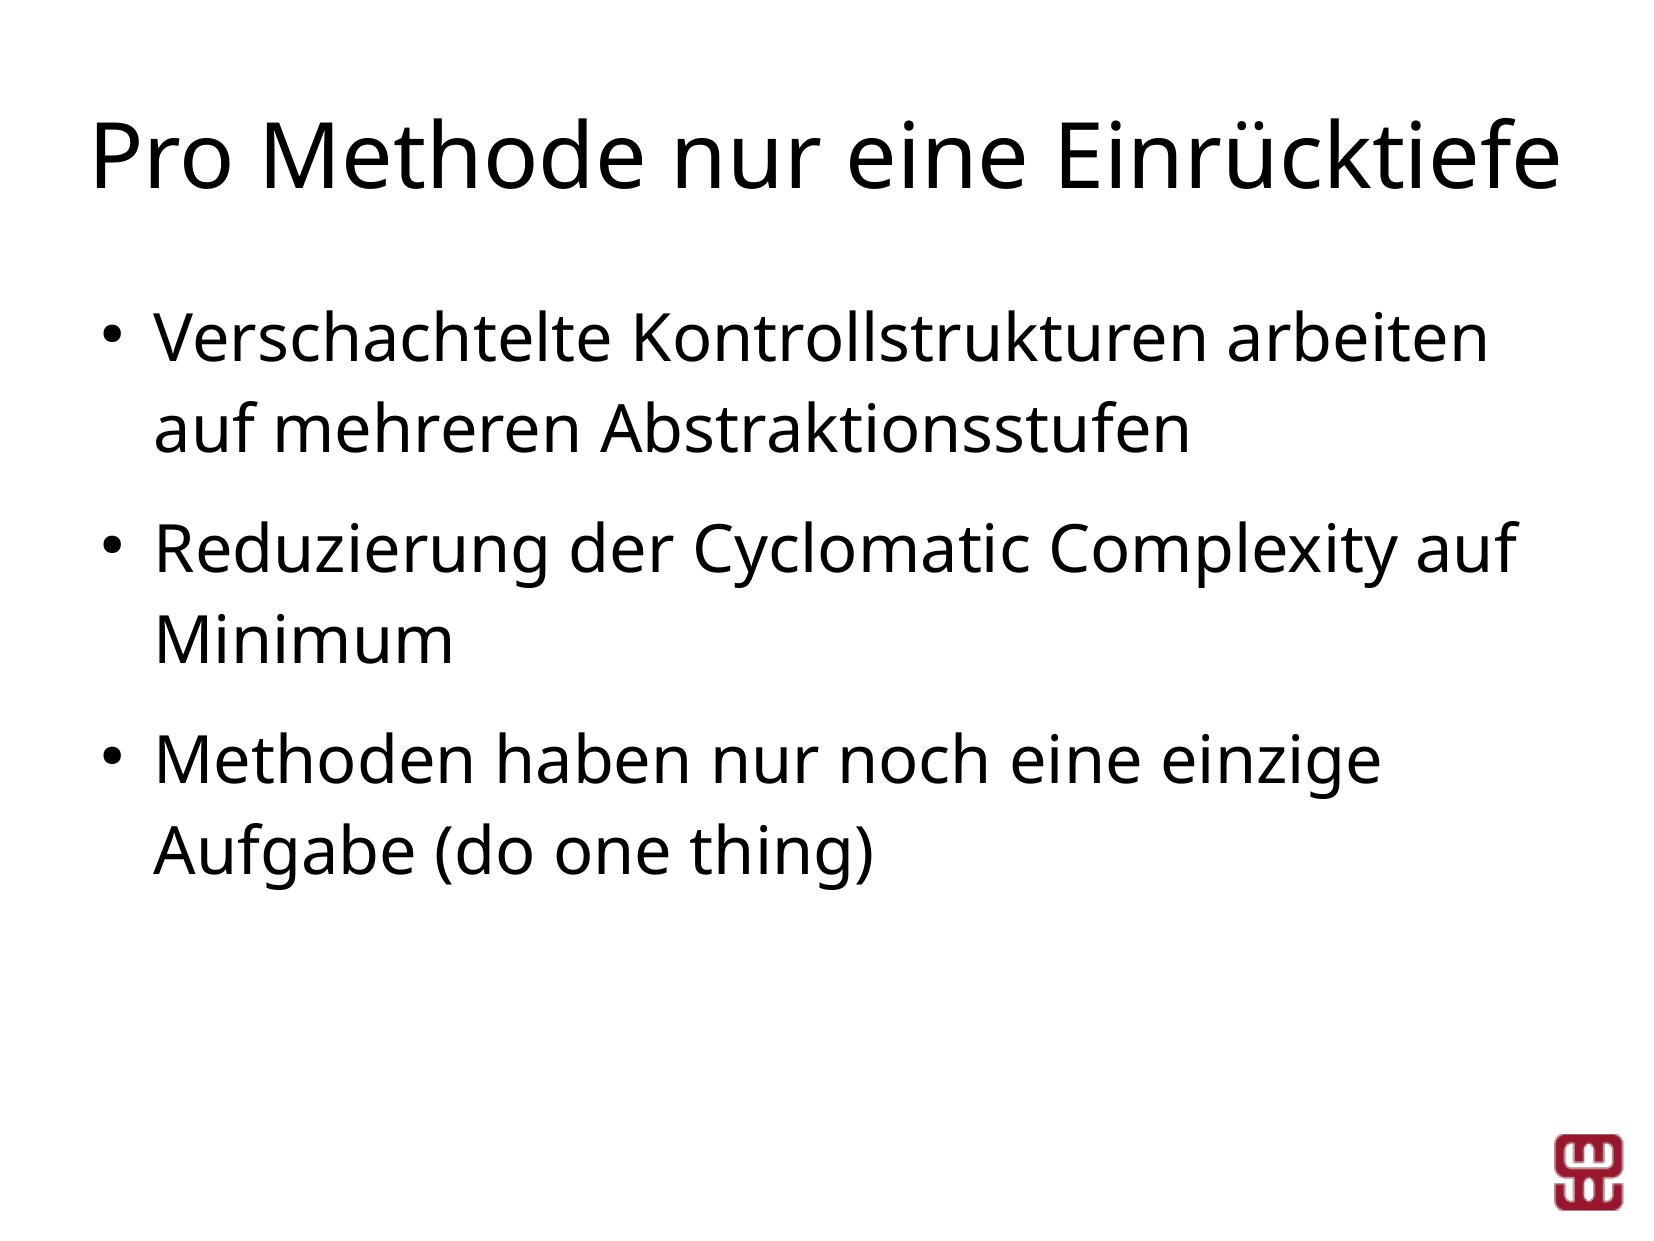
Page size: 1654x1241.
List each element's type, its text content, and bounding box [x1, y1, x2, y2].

title Pro Methode nur eine Einrücktiefe [82, 56, 1571, 250]
list Verschachtelte Kontrollstrukturen arbeiten auf mehreren Abstraktionsstufen Reduzierung der Cyclomatic Complexity auf Minimum Methoden haben nur noch eine einzige Aufgabe (do one thing) [82, 290, 1571, 1094]
picture [1553, 1133, 1625, 1214]
